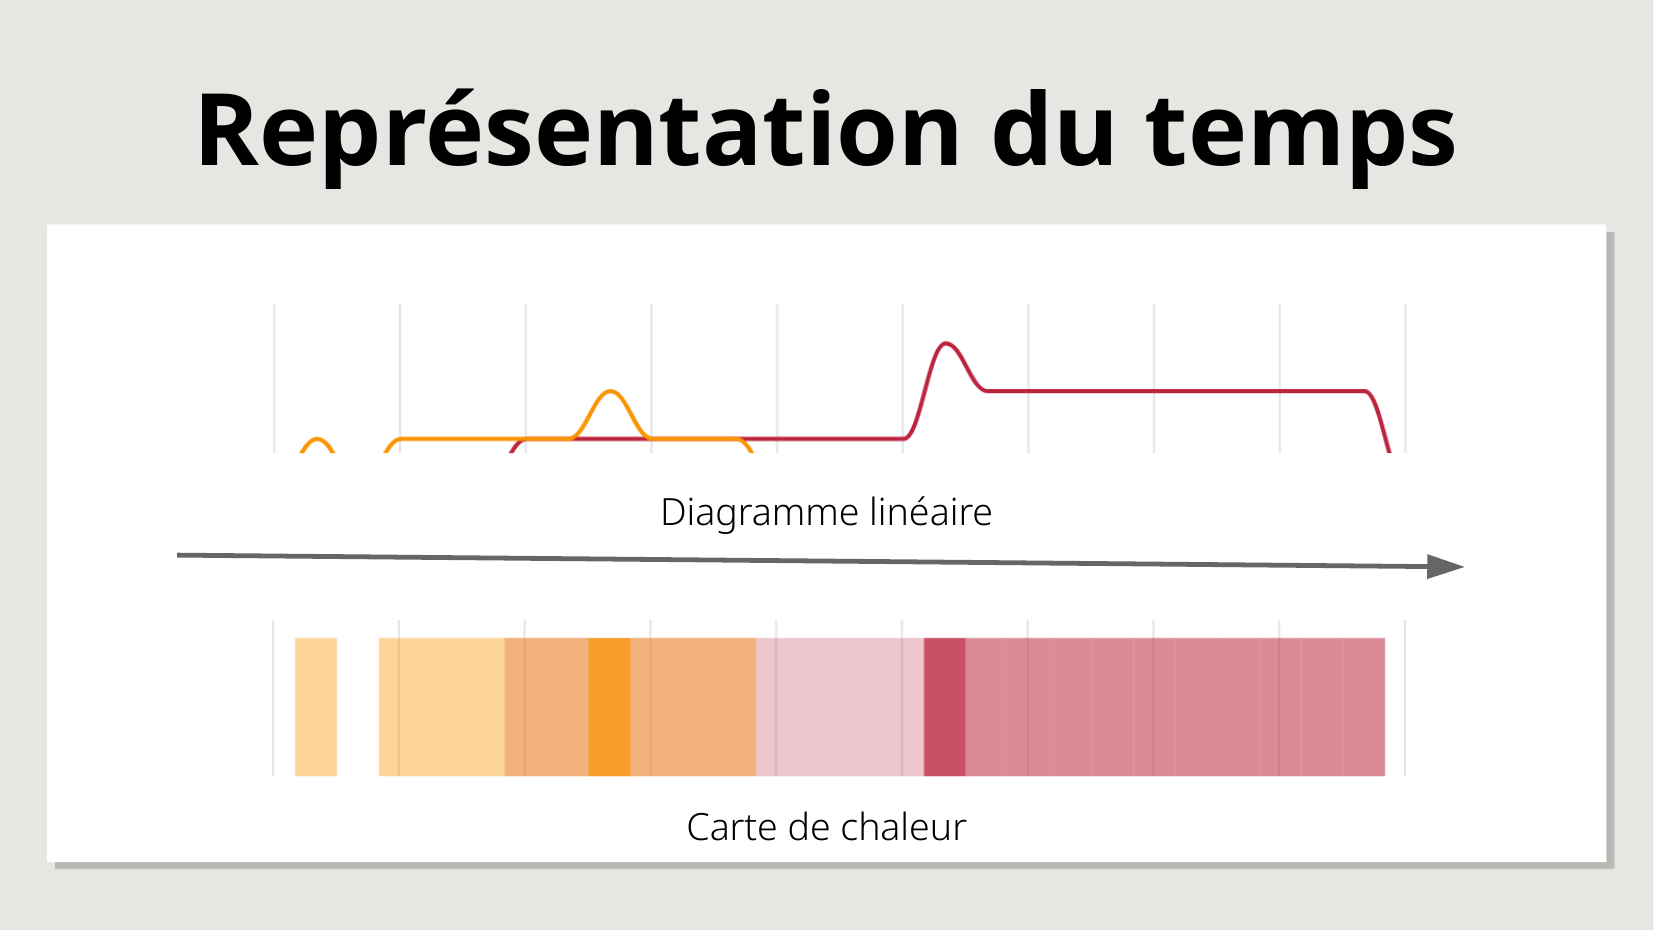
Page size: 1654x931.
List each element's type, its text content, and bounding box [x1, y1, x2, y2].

picture [226, 620, 1428, 792]
text_box Diagramme linéaire [590, 478, 1063, 536]
title Représentation du temps [190, 29, 1463, 225]
title [47, 224, 1607, 863]
picture [227, 304, 1426, 472]
text_box Carte de chaleur [590, 792, 1063, 851]
